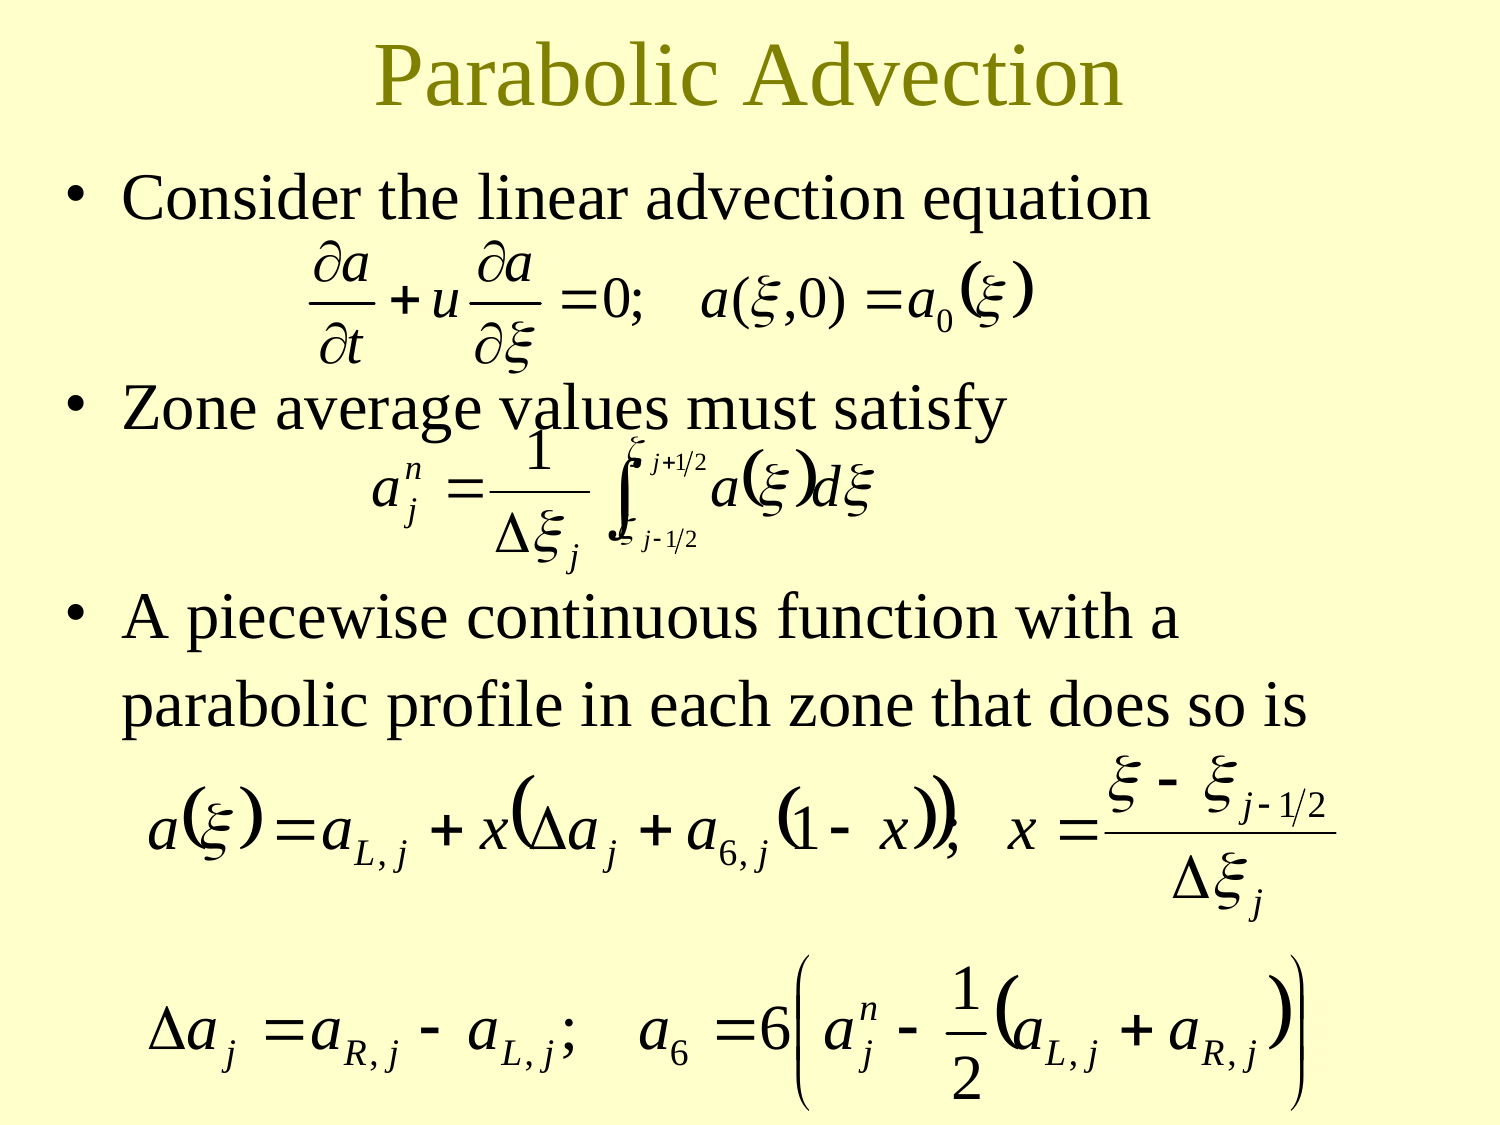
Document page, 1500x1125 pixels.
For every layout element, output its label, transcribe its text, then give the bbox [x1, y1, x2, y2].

chart [362, 412, 888, 586]
title Parabolic Advection [112, 12, 1388, 125]
chart [300, 224, 1038, 387]
chart [137, 739, 1351, 1125]
list Consider the linear advection equation Zone average values must satisfy A piecewise continuous function with a parabolic profile in each zone that does so is [50, 137, 1450, 1025]
